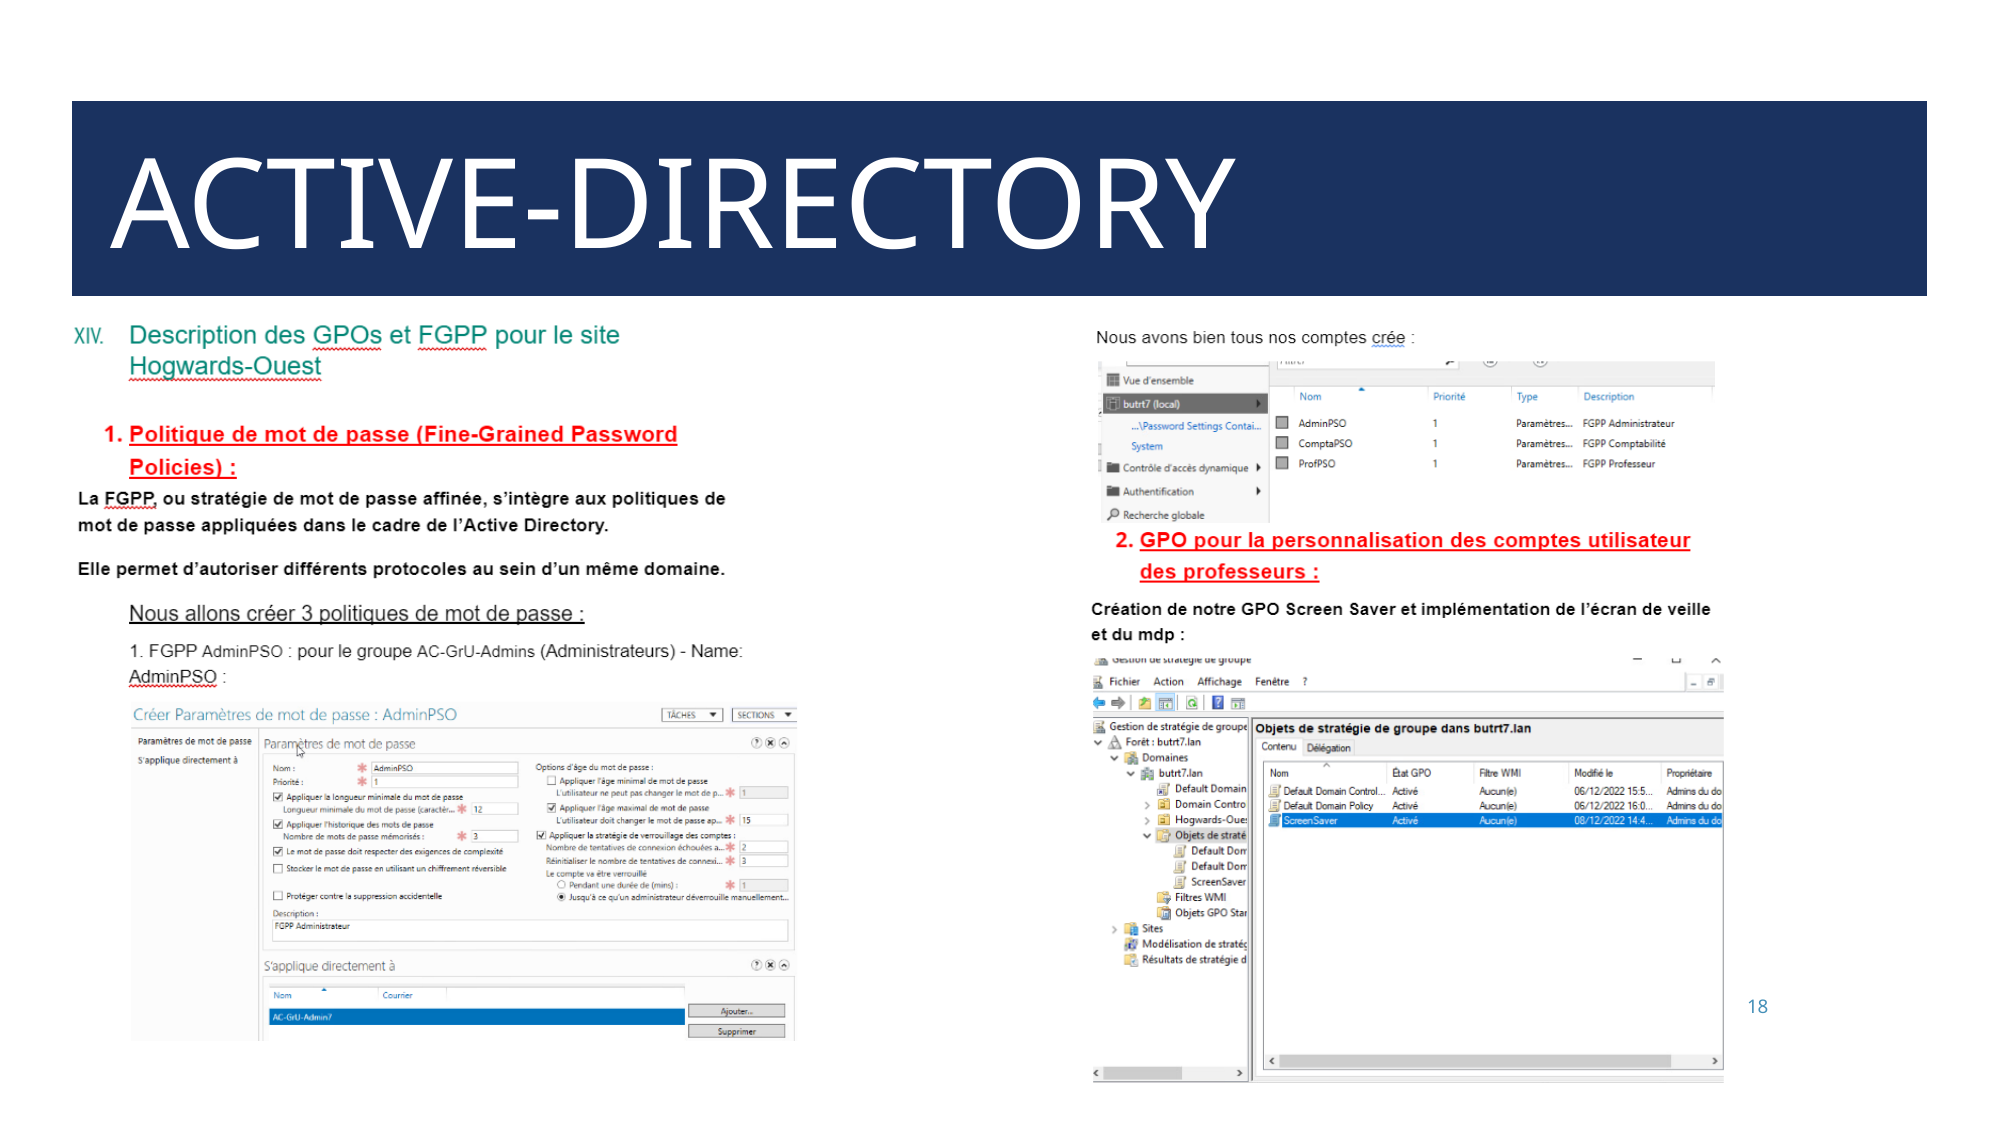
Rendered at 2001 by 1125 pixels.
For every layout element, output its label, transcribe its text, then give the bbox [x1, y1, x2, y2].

title ACTIVE-DIRECTORY [95, 115, 1905, 282]
picture [1076, 324, 1747, 1084]
slide_number 18 [1747, 977, 1905, 1037]
picture [64, 318, 828, 1041]
